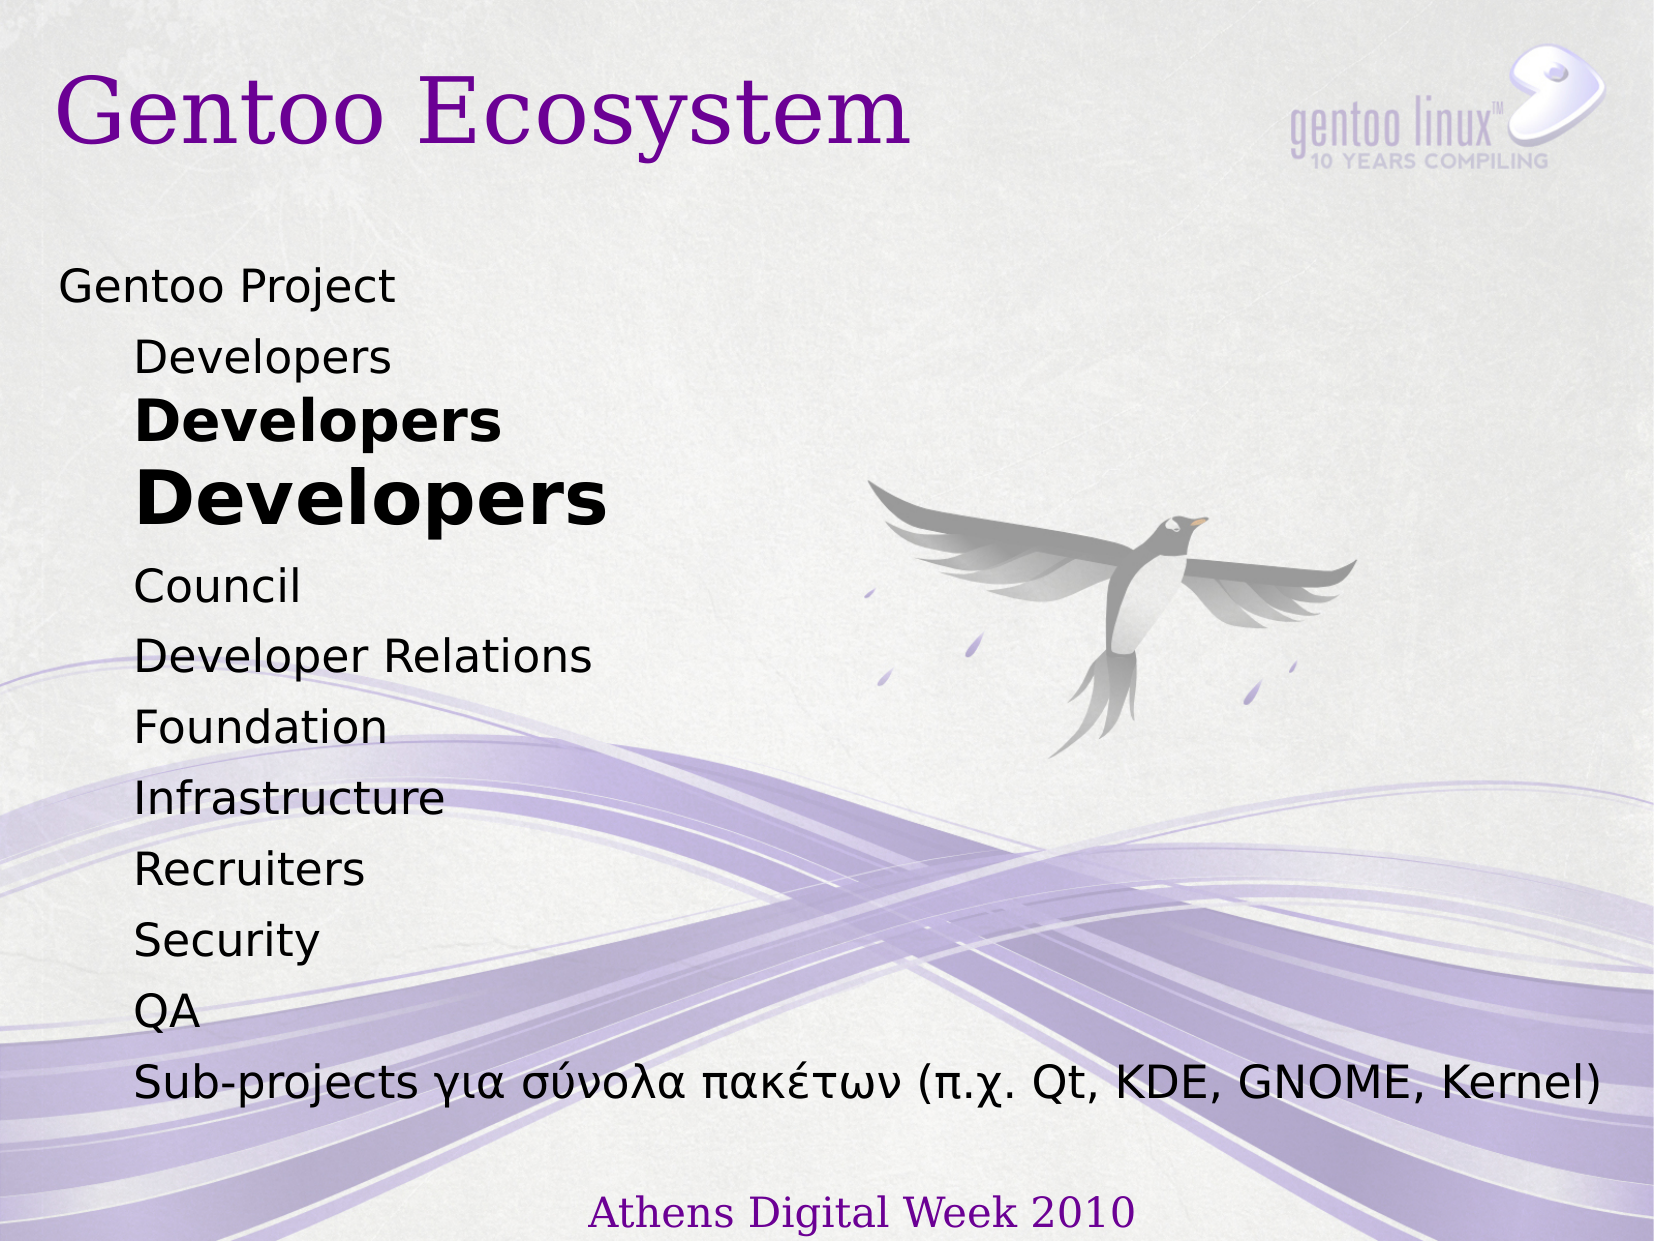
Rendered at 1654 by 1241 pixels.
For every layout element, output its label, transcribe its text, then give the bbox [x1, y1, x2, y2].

title Gentoo Ecosystem [53, 8, 1542, 163]
picture [0, 0, 1654, 1241]
text_box Gentoo Project Developers Developers Developers Council Developer Relations Foundation Infrastructure Recruiters Security QA Sub-projects για σύνολα πακέτων (π.χ. Qt, KDE, GNOME, Kernel) [43, 163, 1620, 1160]
title Athens Digital Week 2010 [562, 1189, 1163, 1238]
